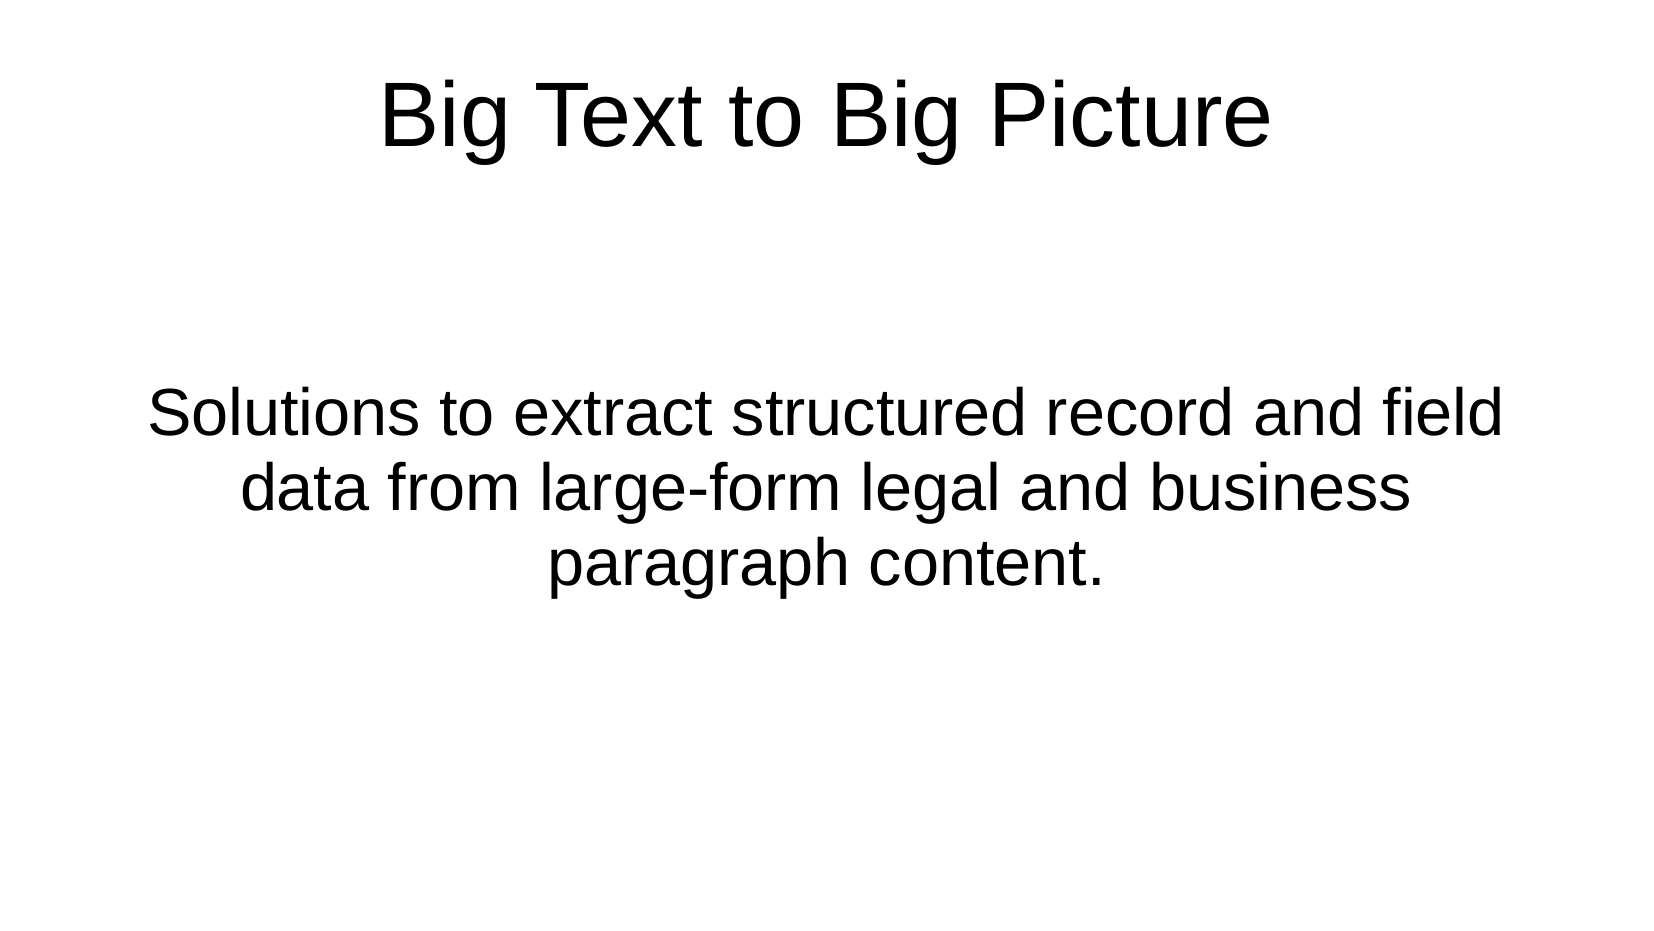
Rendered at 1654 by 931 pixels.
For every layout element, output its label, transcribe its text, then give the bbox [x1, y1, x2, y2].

title Big Text to Big Picture [82, 37, 1571, 193]
subtitle Solutions to extract structured record and field data from large-form legal and business paragraph content. [82, 217, 1571, 758]
